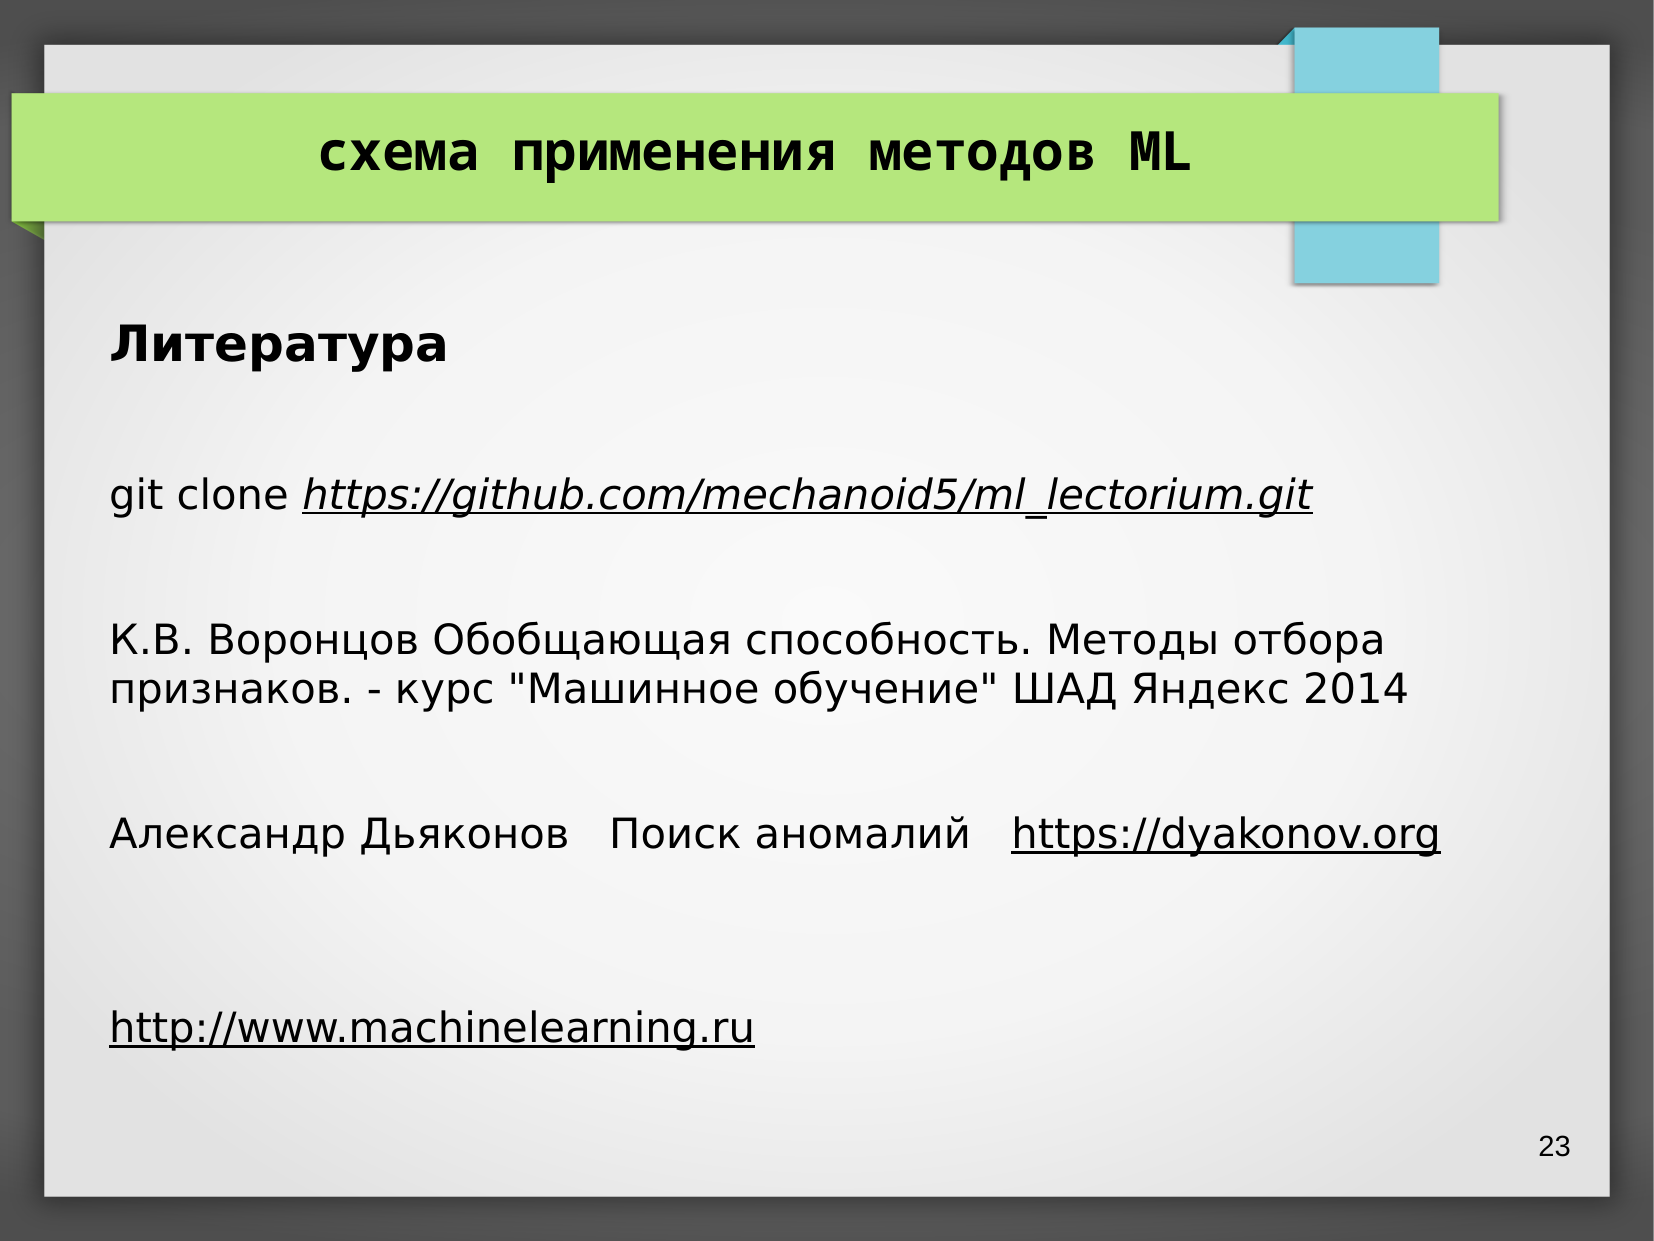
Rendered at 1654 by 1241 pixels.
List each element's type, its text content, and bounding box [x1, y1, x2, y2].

title схема применения методов ML [47, 109, 1465, 189]
picture [0, 0, 1654, 1241]
text_box Литература git clone https://github.com/mechanoid5/ml_lectorium.git К.В. Воронцов Обобщающая способность. Методы отбора признаков. - курс "Машинное обучение" ШАД Яндекс 2014 Александр Дьяконов Поиск аномалий https://dyakonov.org http://www.machinelearning.ru [94, 307, 1536, 1060]
